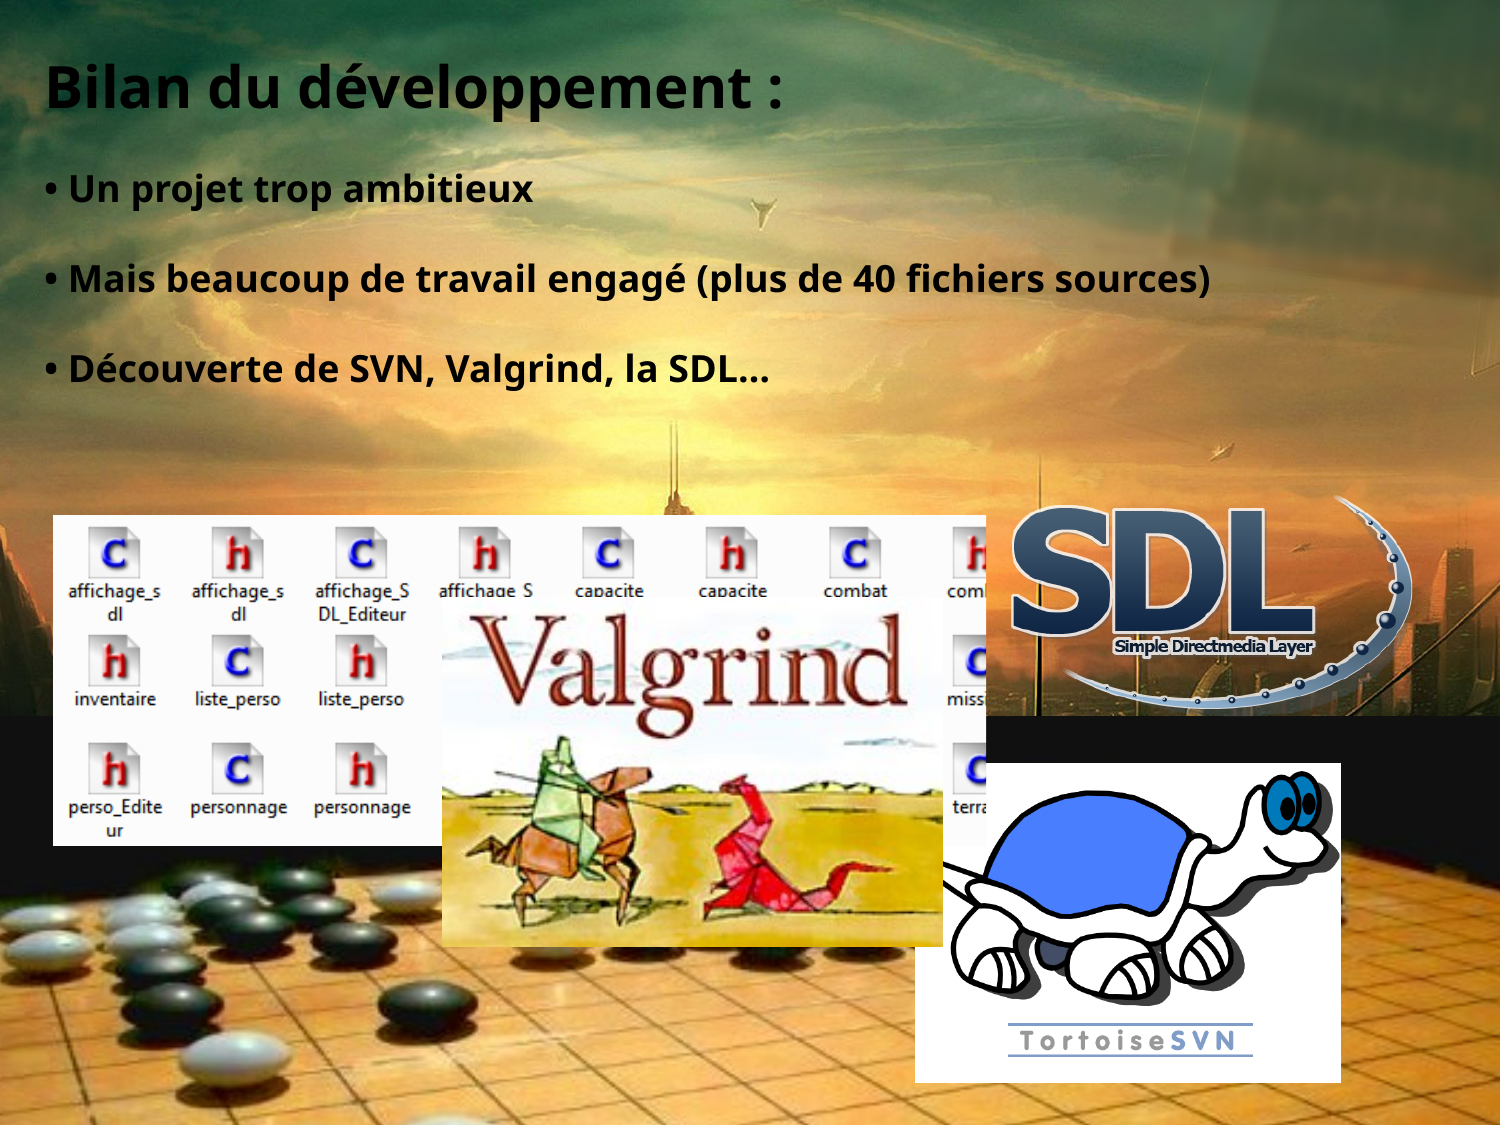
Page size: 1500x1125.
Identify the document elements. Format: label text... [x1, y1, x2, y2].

text_box Bilan du développement : • Un projet trop ambitieux • Mais beaucoup de travail engagé (plus de 40 fichiers sources) • Découverte de SVN, Valgrind, la SDL… [29, 42, 1447, 398]
picture [0, 0, 1500, 1125]
